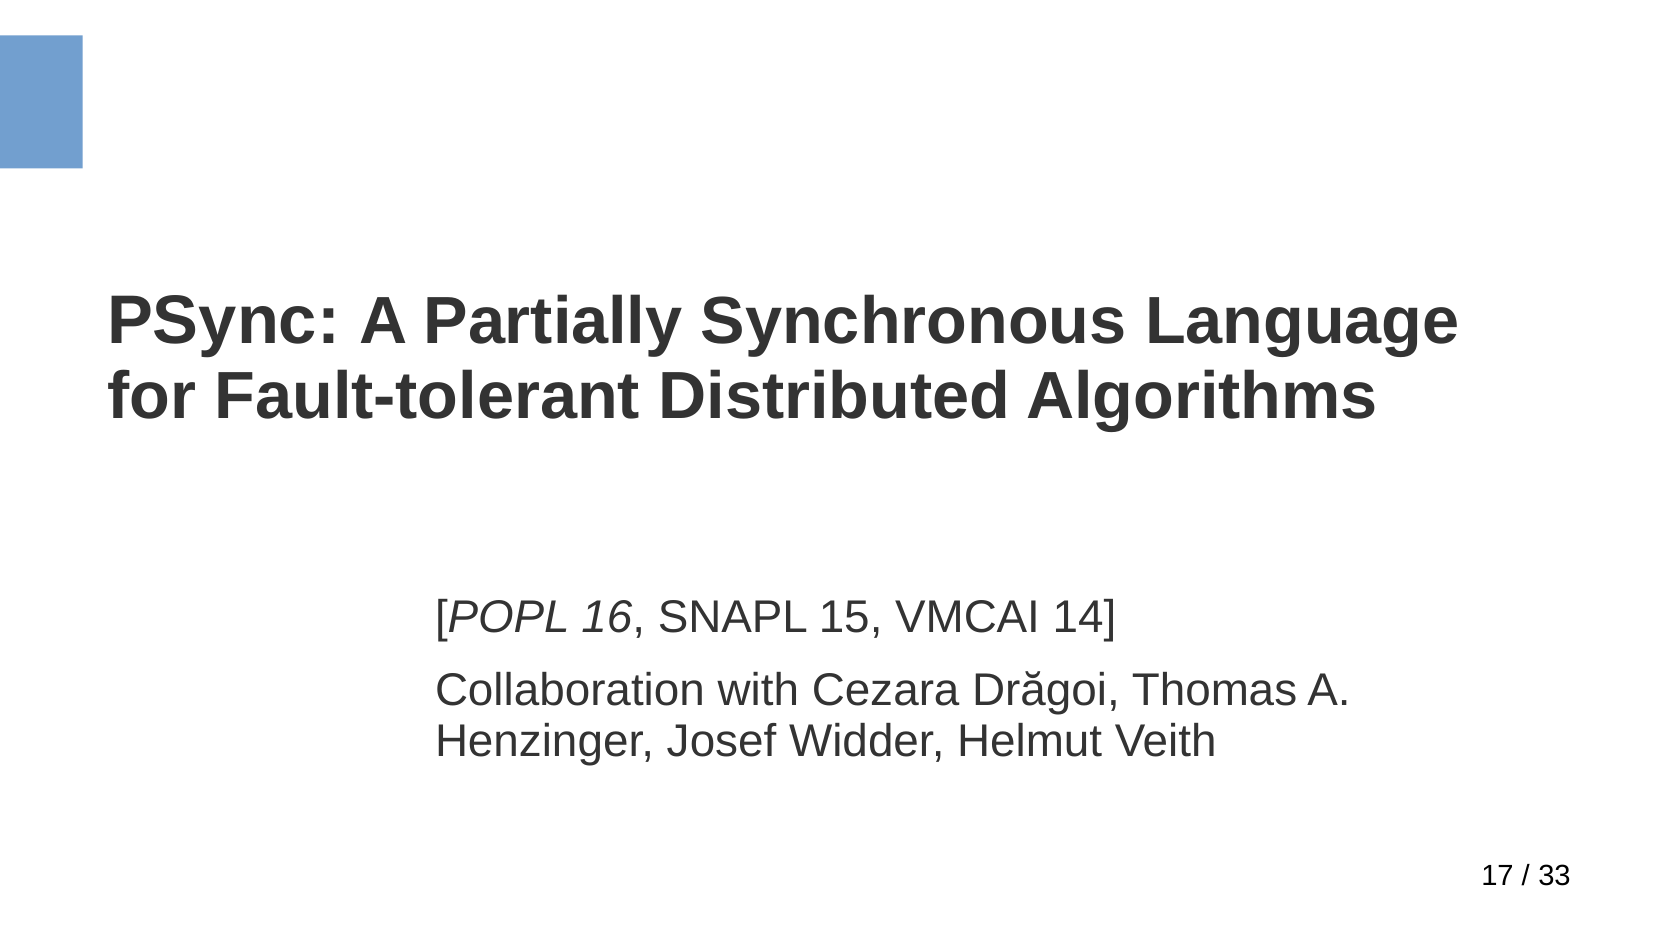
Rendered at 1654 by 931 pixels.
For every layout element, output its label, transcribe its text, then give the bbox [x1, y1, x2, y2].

title PSync: A Partially Synchronous Language for Fault-tolerant Distributed Algorithms [107, 279, 1561, 436]
list [POPL 16, SNAPL 15, VMCAI 14] Collaboration with Cezara Drăgoi, Thomas A. Henzinger, Josef Widder, Helmut Veith [435, 590, 1489, 804]
